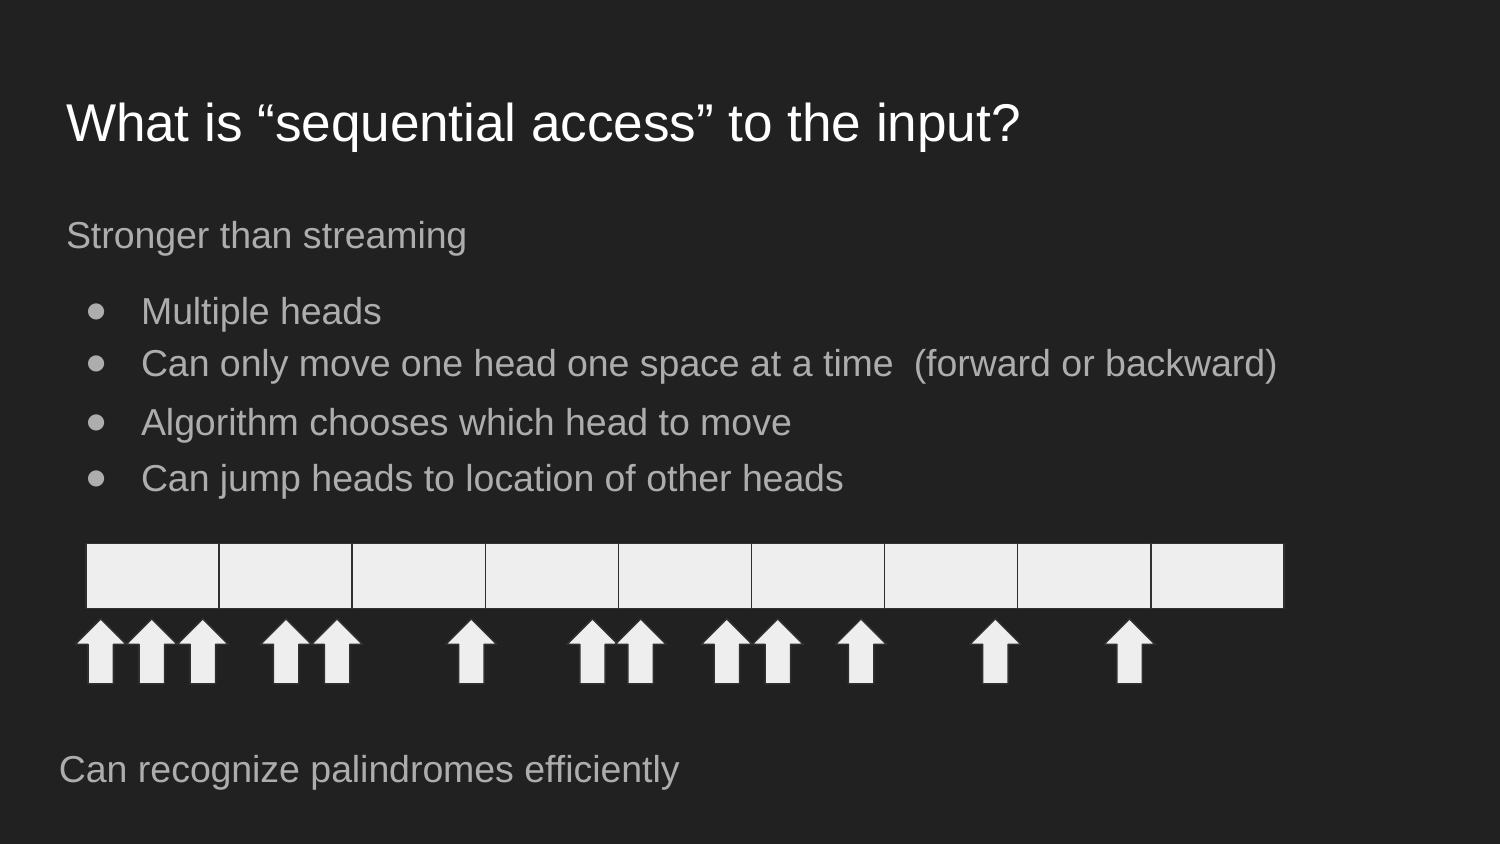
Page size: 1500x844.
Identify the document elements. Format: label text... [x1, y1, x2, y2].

list Stronger than streaming Multiple heads Can only move one head one space at a time [51, 189, 952, 375]
text_box [566, 618, 667, 684]
text_box [445, 618, 497, 684]
text_box Algorithm chooses which head to move [51, 375, 997, 458]
text_box [1104, 618, 1156, 684]
text_box (forward or backward) [898, 317, 1391, 400]
text_box [835, 618, 887, 684]
text_box [86, 543, 1284, 609]
text_box [260, 618, 363, 684]
text_box [969, 618, 1021, 684]
text_box [701, 618, 804, 684]
title What is “sequential access” to the input? [51, 72, 1449, 167]
list Can recognize palindromes efficiently [43, 723, 1442, 809]
text_box [75, 618, 229, 684]
text_box Can jump heads to location of other heads [51, 432, 1100, 515]
